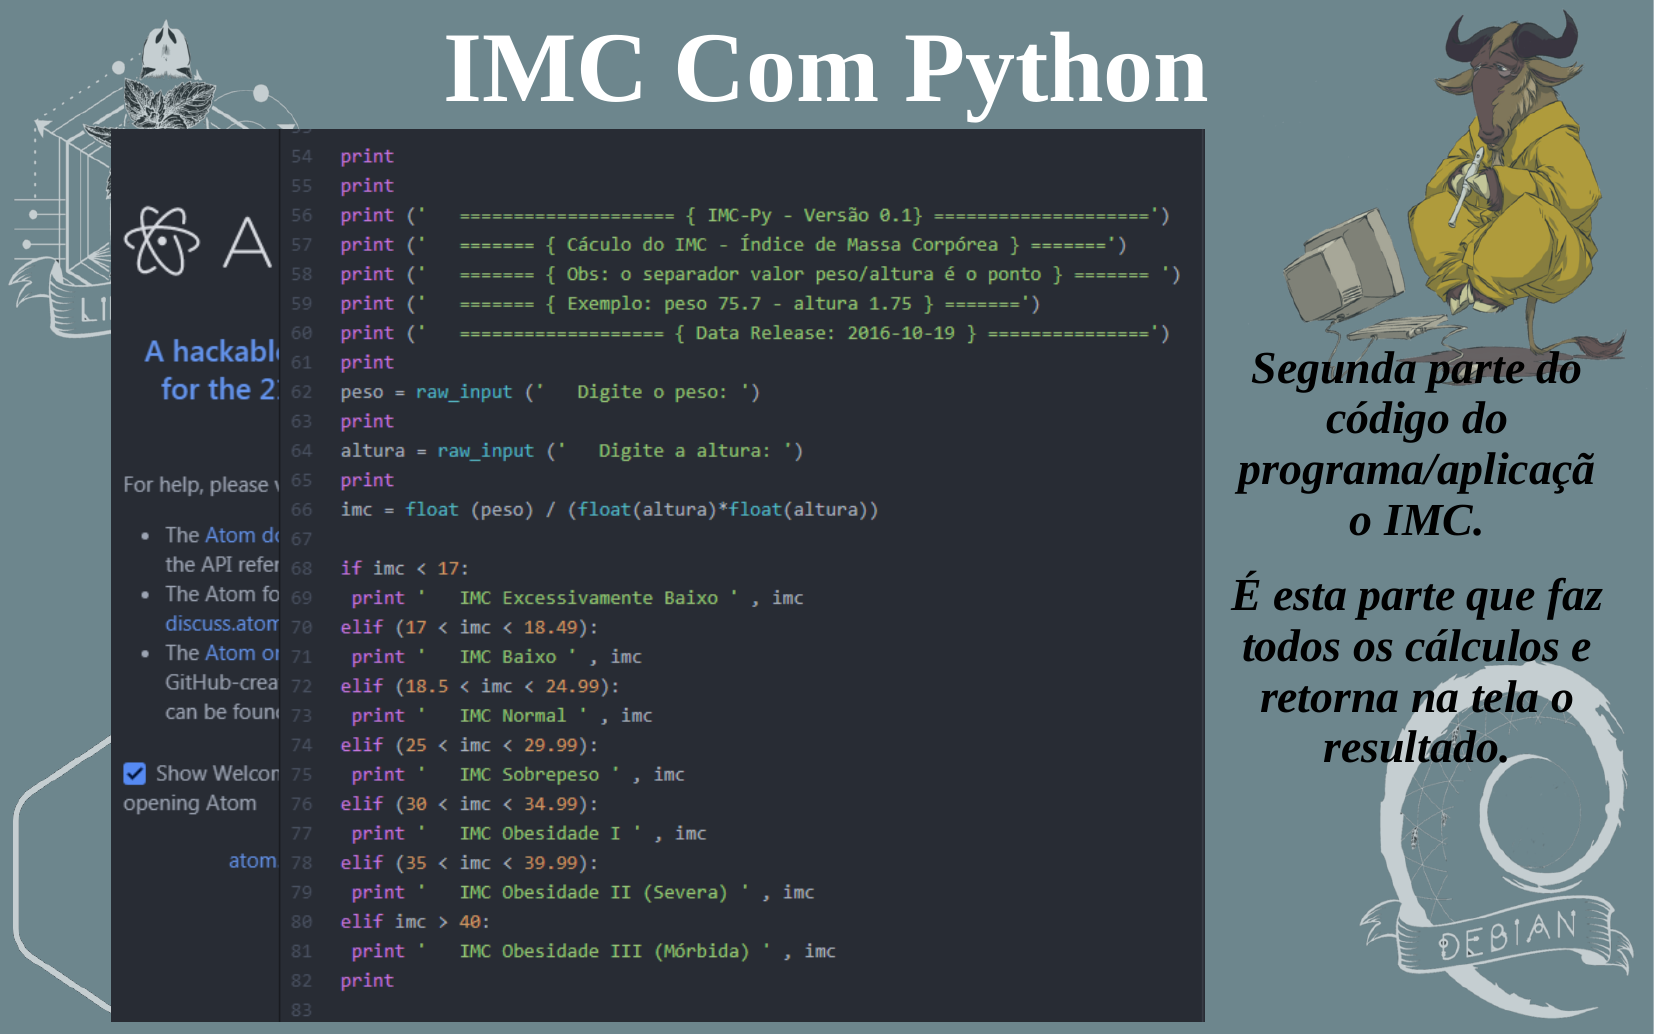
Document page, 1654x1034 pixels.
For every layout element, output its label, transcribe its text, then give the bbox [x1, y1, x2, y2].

list Segunda parte do código do programa/aplicação IMC. É esta parte que faz todos os cálculos e retorna na tela o resultado. [1157, 342, 1607, 804]
title IMC Com Python [82, 12, 1571, 124]
picture [0, 0, 1654, 1034]
